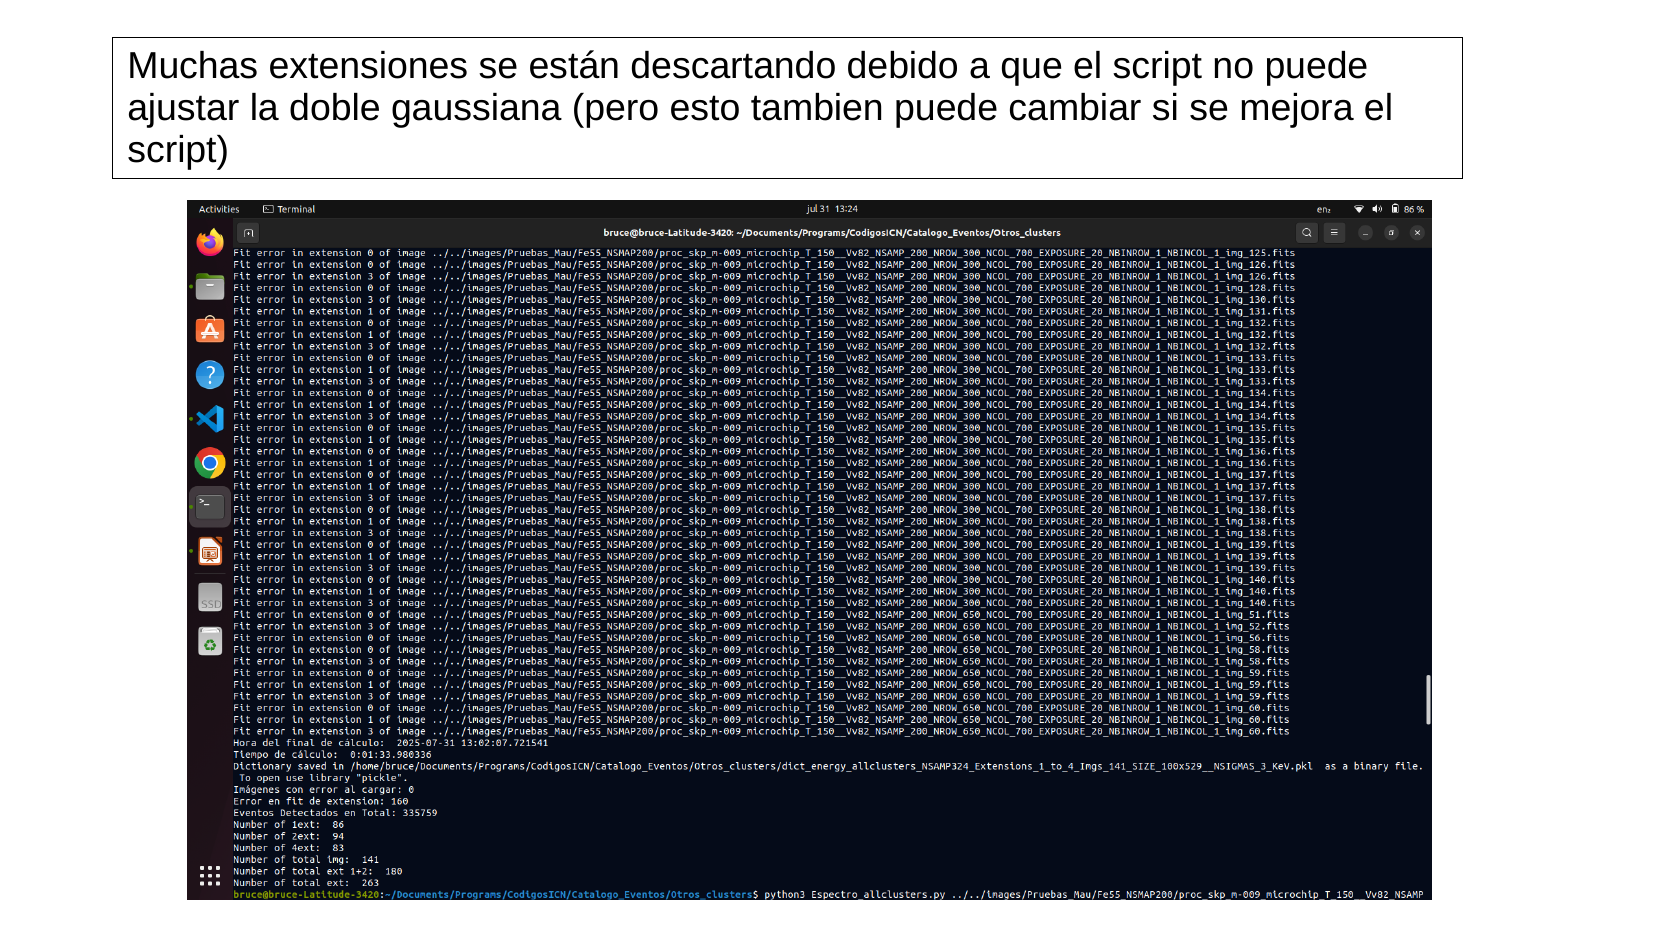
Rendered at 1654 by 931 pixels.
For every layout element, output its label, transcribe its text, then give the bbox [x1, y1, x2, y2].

text_box Muchas extensiones se están descartando debido a que el script no puede ajustar la doble gaussiana (pero esto tambien puede cambiar si se mejora el script) [112, 37, 1463, 179]
picture [187, 200, 1432, 901]
